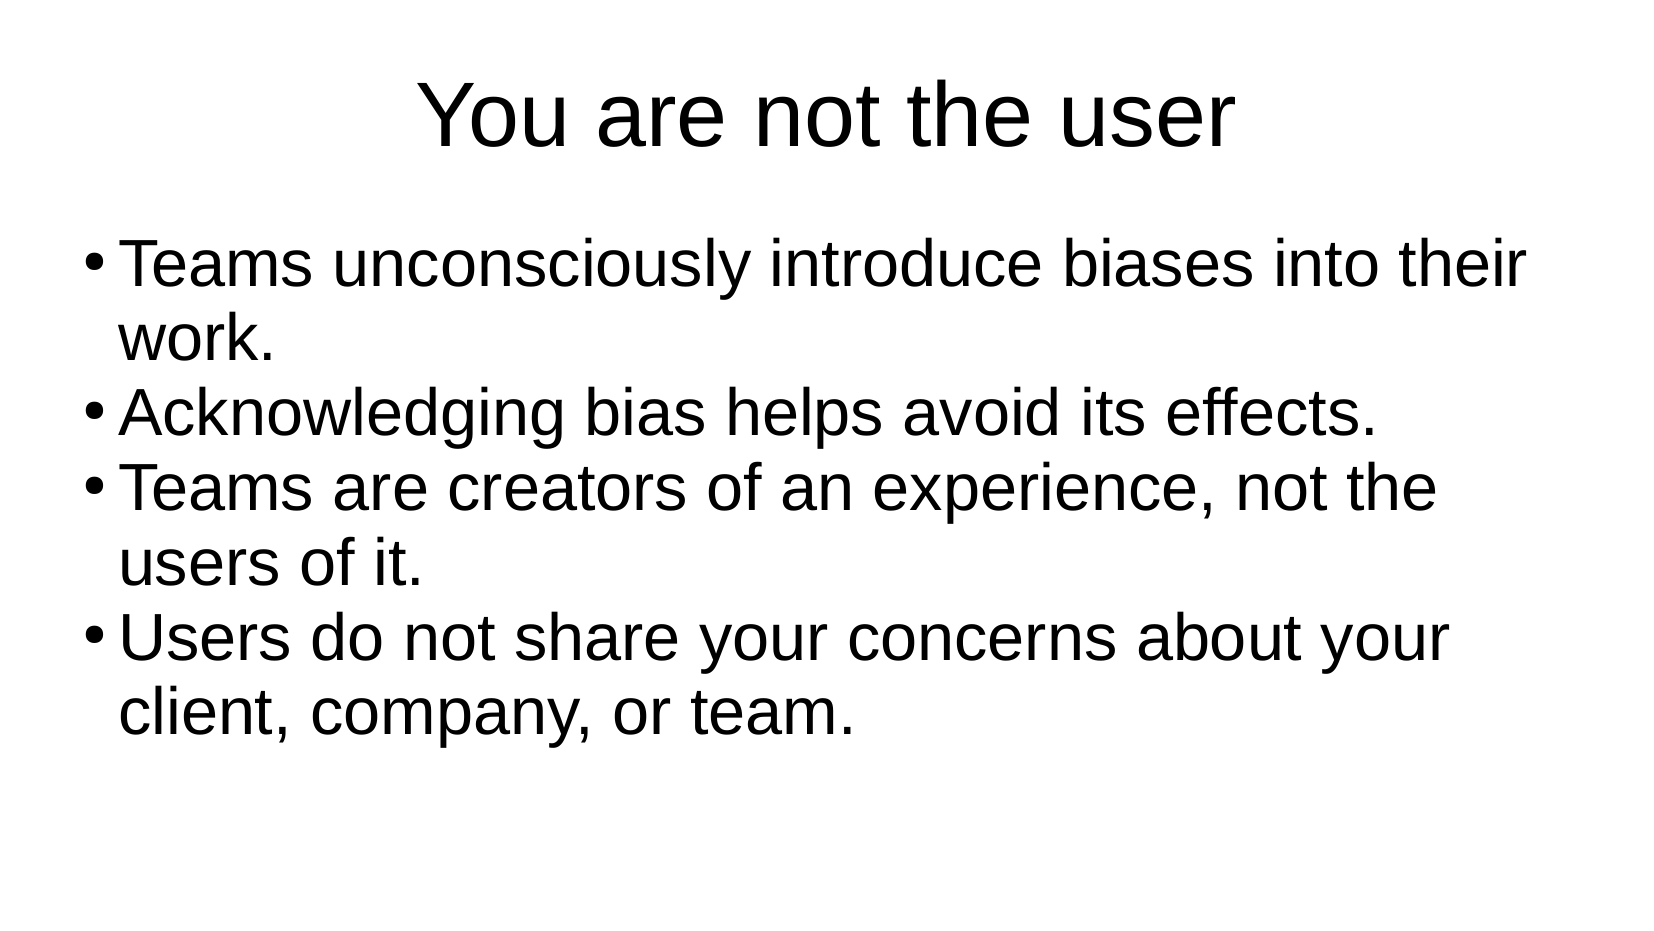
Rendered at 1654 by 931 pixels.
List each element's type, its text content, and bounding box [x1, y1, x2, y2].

title You are not the user [82, 37, 1571, 193]
subtitle Teams unconsciously introduce biases into their work. Acknowledging bias helps avoid its effects. Teams are creators of an experience, not the users of it. Users do not share your concerns about your client, company, or team. [82, 217, 1571, 758]
